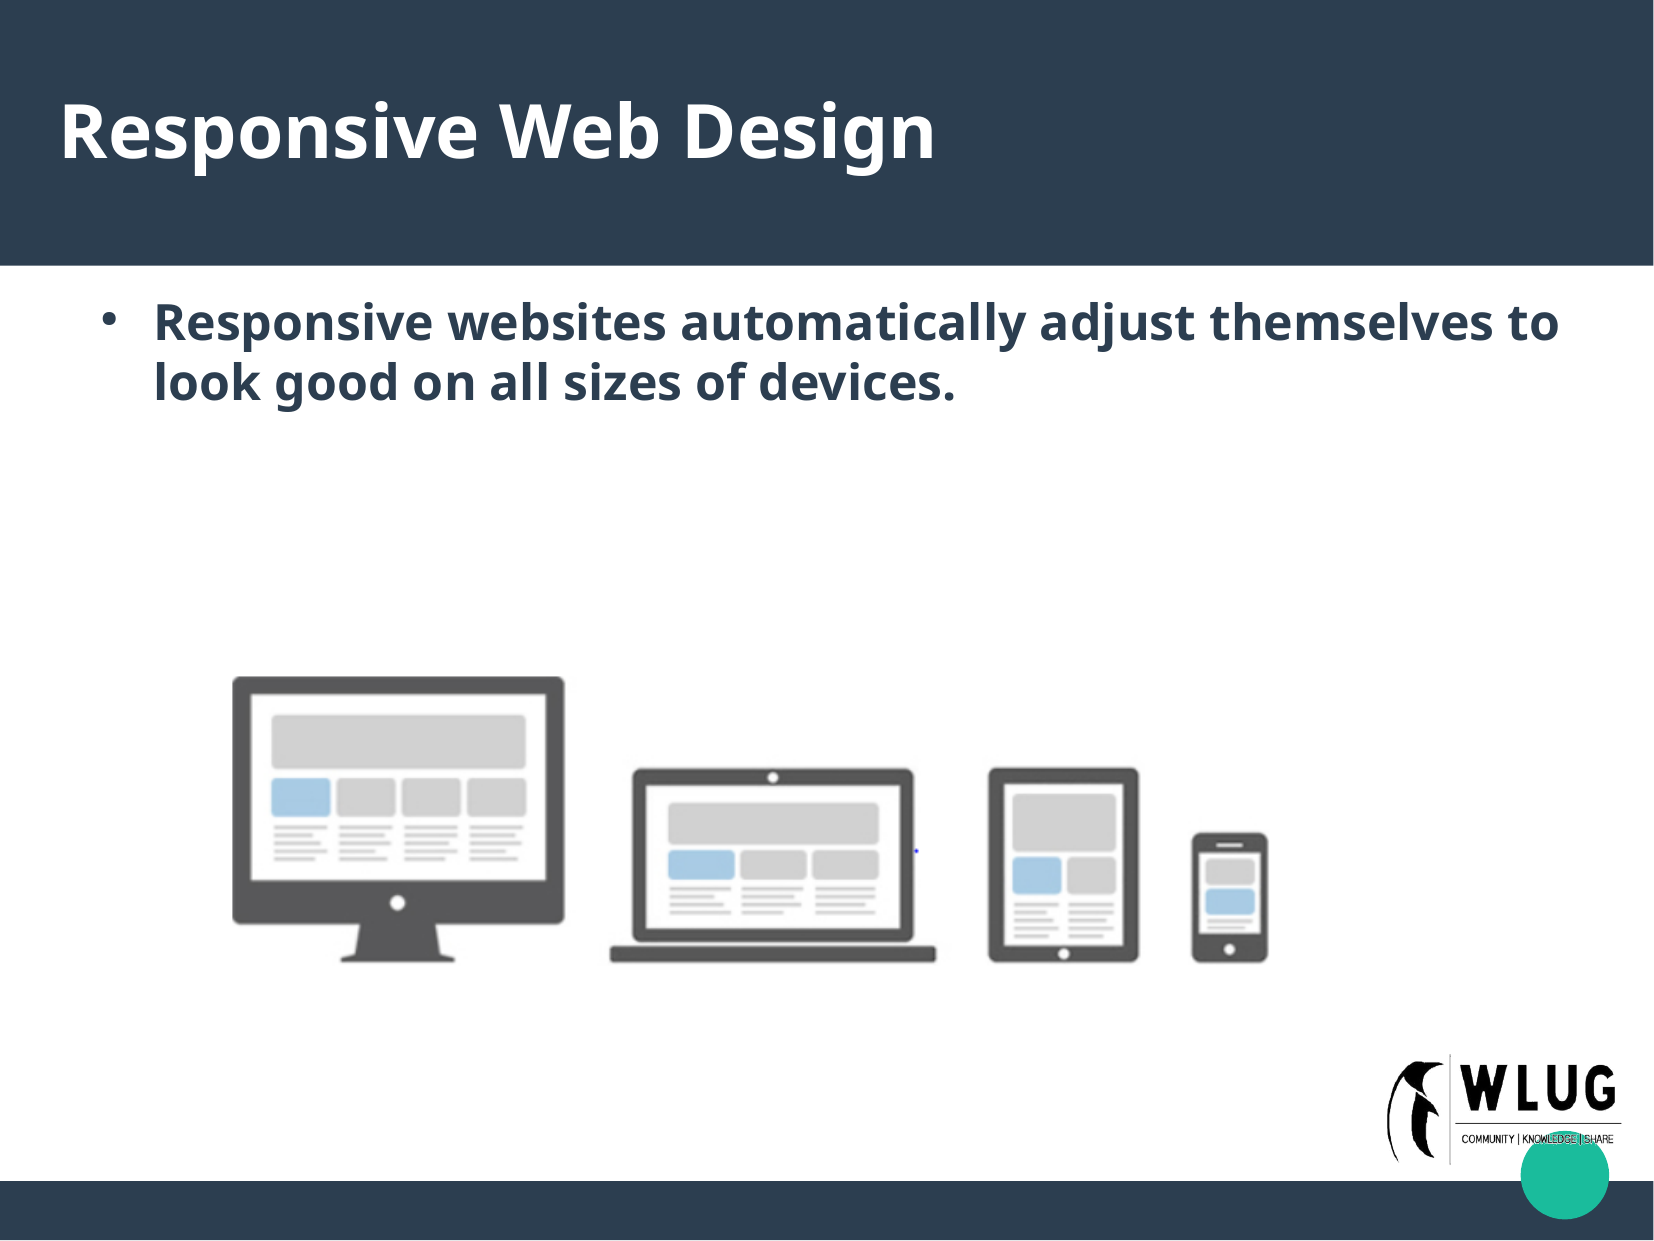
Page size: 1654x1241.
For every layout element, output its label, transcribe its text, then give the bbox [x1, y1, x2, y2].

title Responsive Web Design [59, 49, 1595, 207]
list Responsive websites automatically adjust themselves to look good on all sizes of devices. [82, 290, 1571, 1010]
picture [1371, 1046, 1630, 1170]
picture [106, 647, 1352, 1016]
